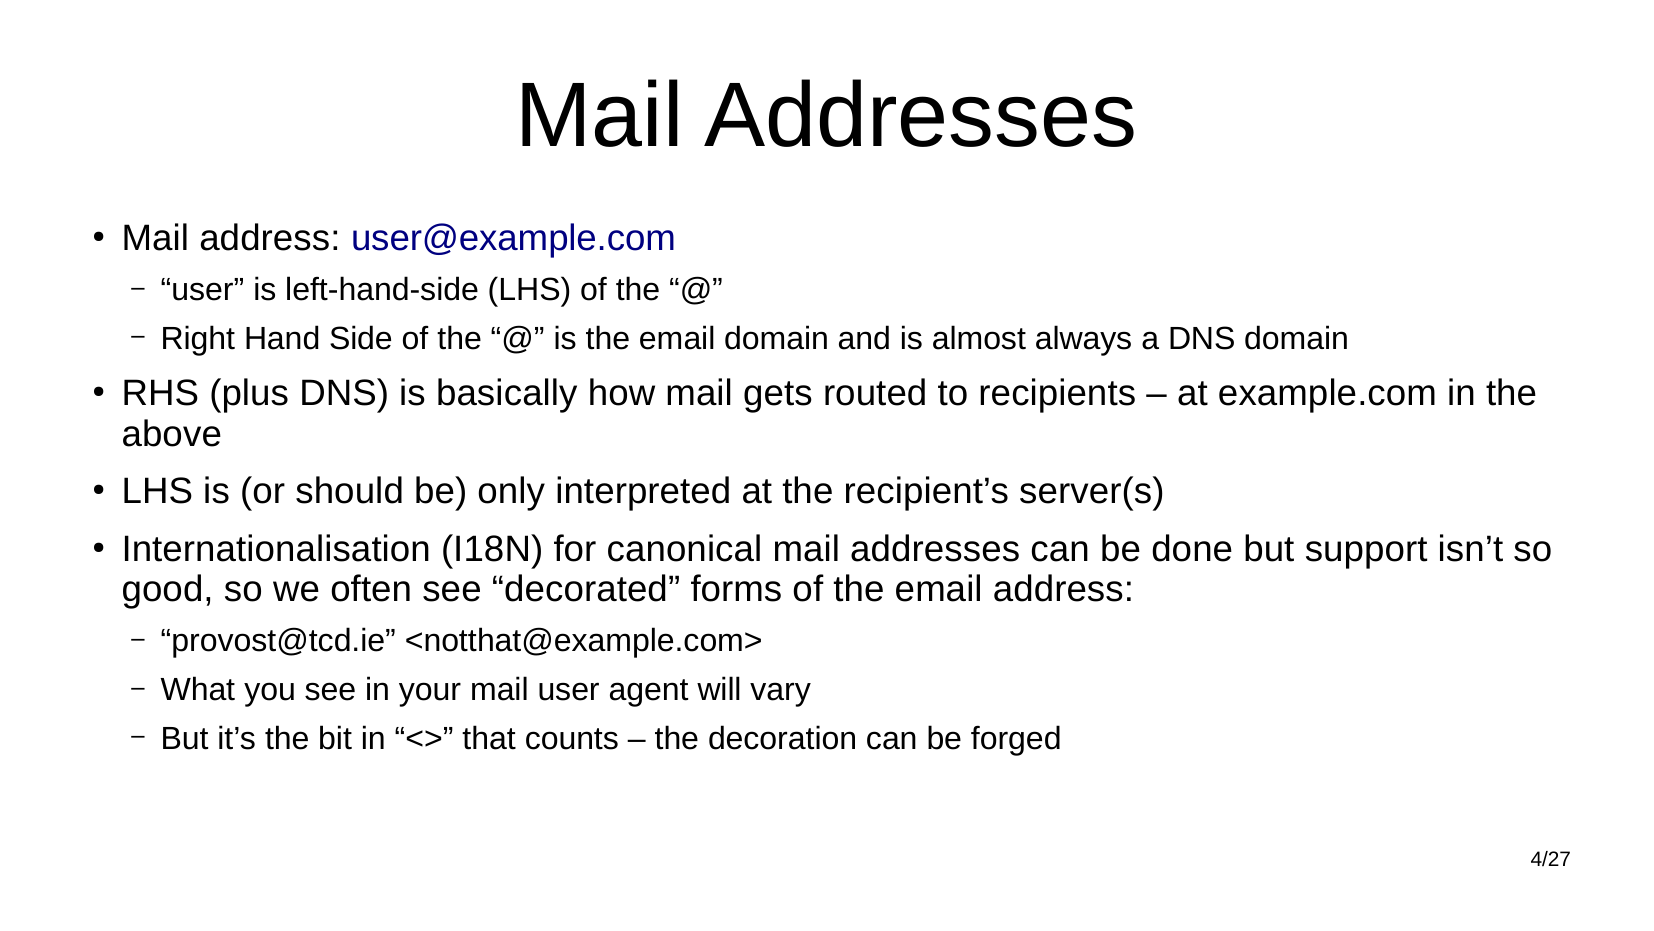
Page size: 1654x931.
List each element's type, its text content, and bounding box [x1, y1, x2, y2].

title Mail Addresses [82, 37, 1571, 193]
list Mail address: user@example.com “user” is left-hand-side (LHS) of the “@” Right Hand Side of the “@” is the email domain and is almost always a DNS domain RHS (plus DNS) is basically how mail gets routed to recipients – at example.com in the above LHS is (or should be) only interpreted at the recipient’s server(s) Internationalisation (I18N) for canonical mail addresses can be done but support isn’t so good, so we often see “decorated” forms of the email address: “provost@tcd.ie” <notthat@example.com> What you see in your mail user agent will vary But it’s the bit in “<>” that counts – the decoration can be forged [82, 217, 1571, 758]
